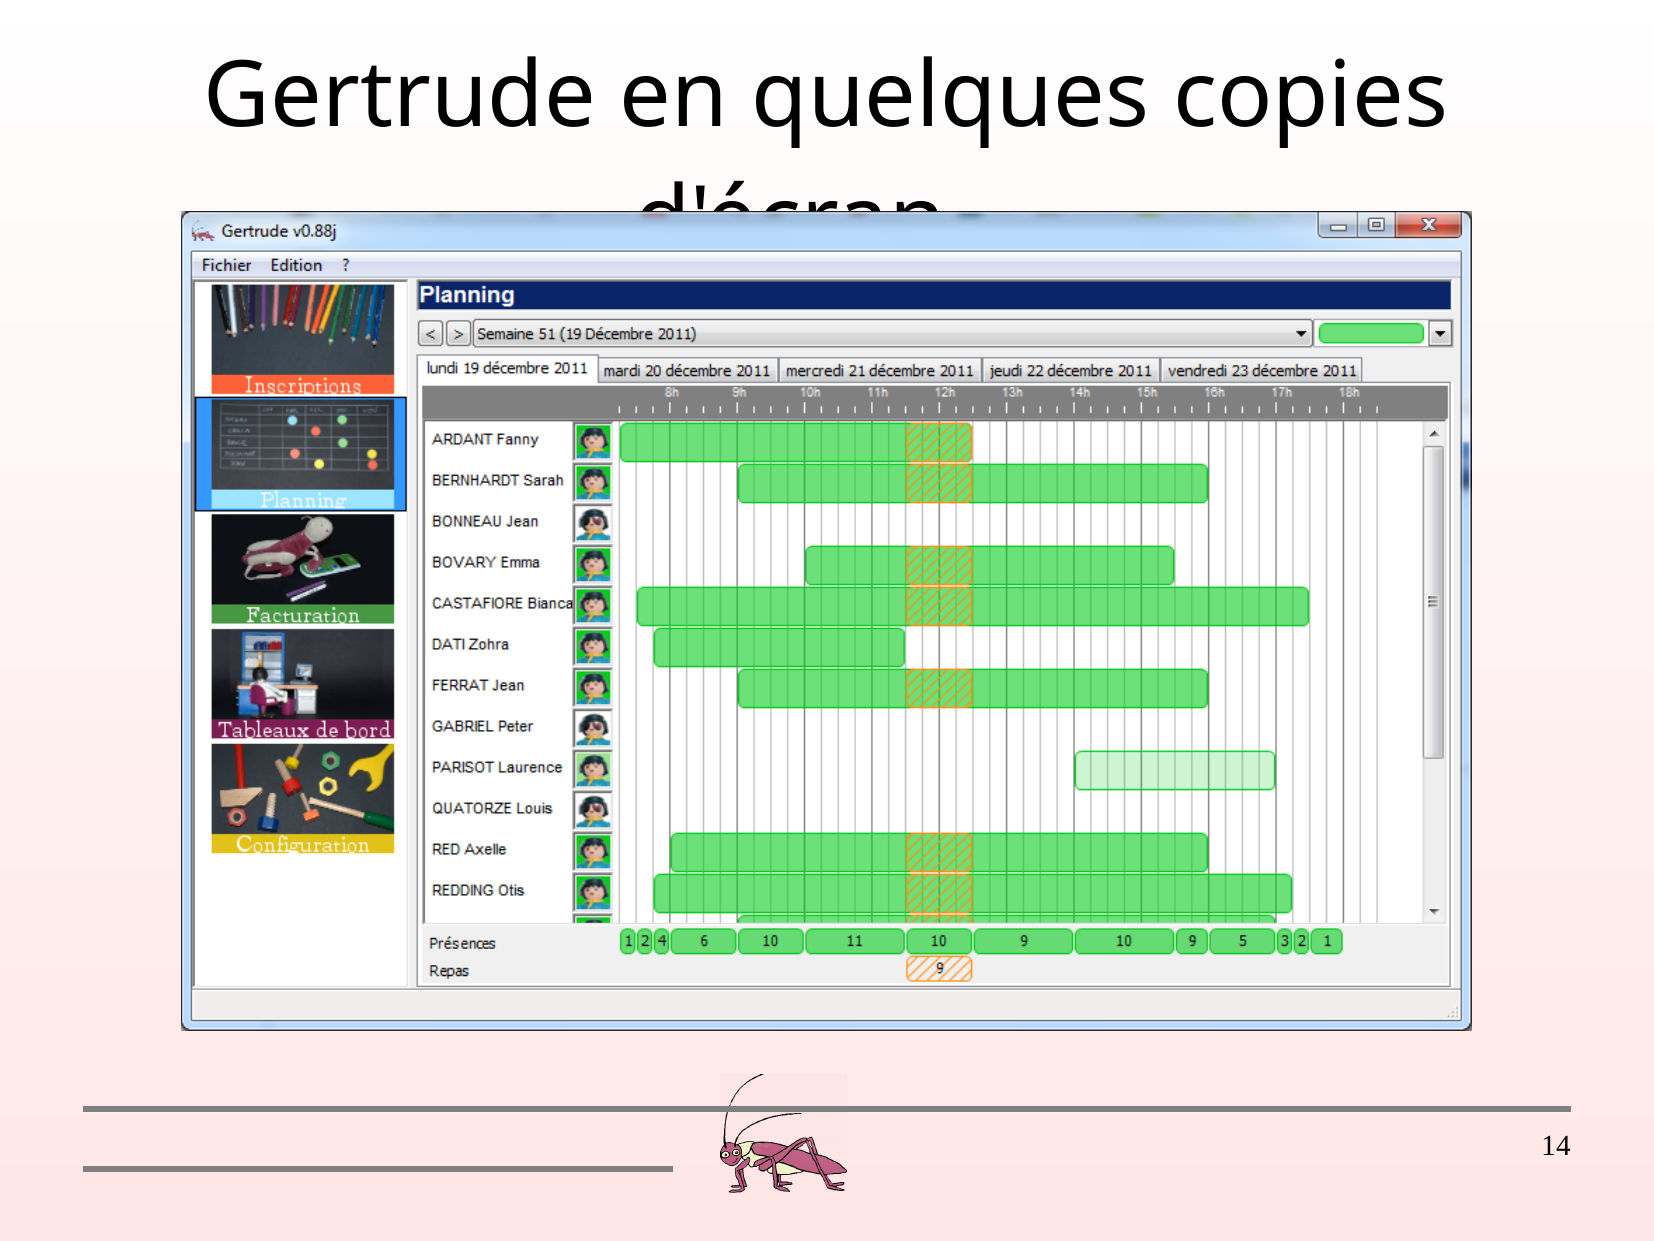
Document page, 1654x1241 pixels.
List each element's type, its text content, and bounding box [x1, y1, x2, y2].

picture [181, 211, 1472, 1032]
picture [720, 1074, 847, 1106]
title Gertrude en quelques copies d'écran... [82, 49, 1571, 257]
picture [720, 1112, 847, 1193]
